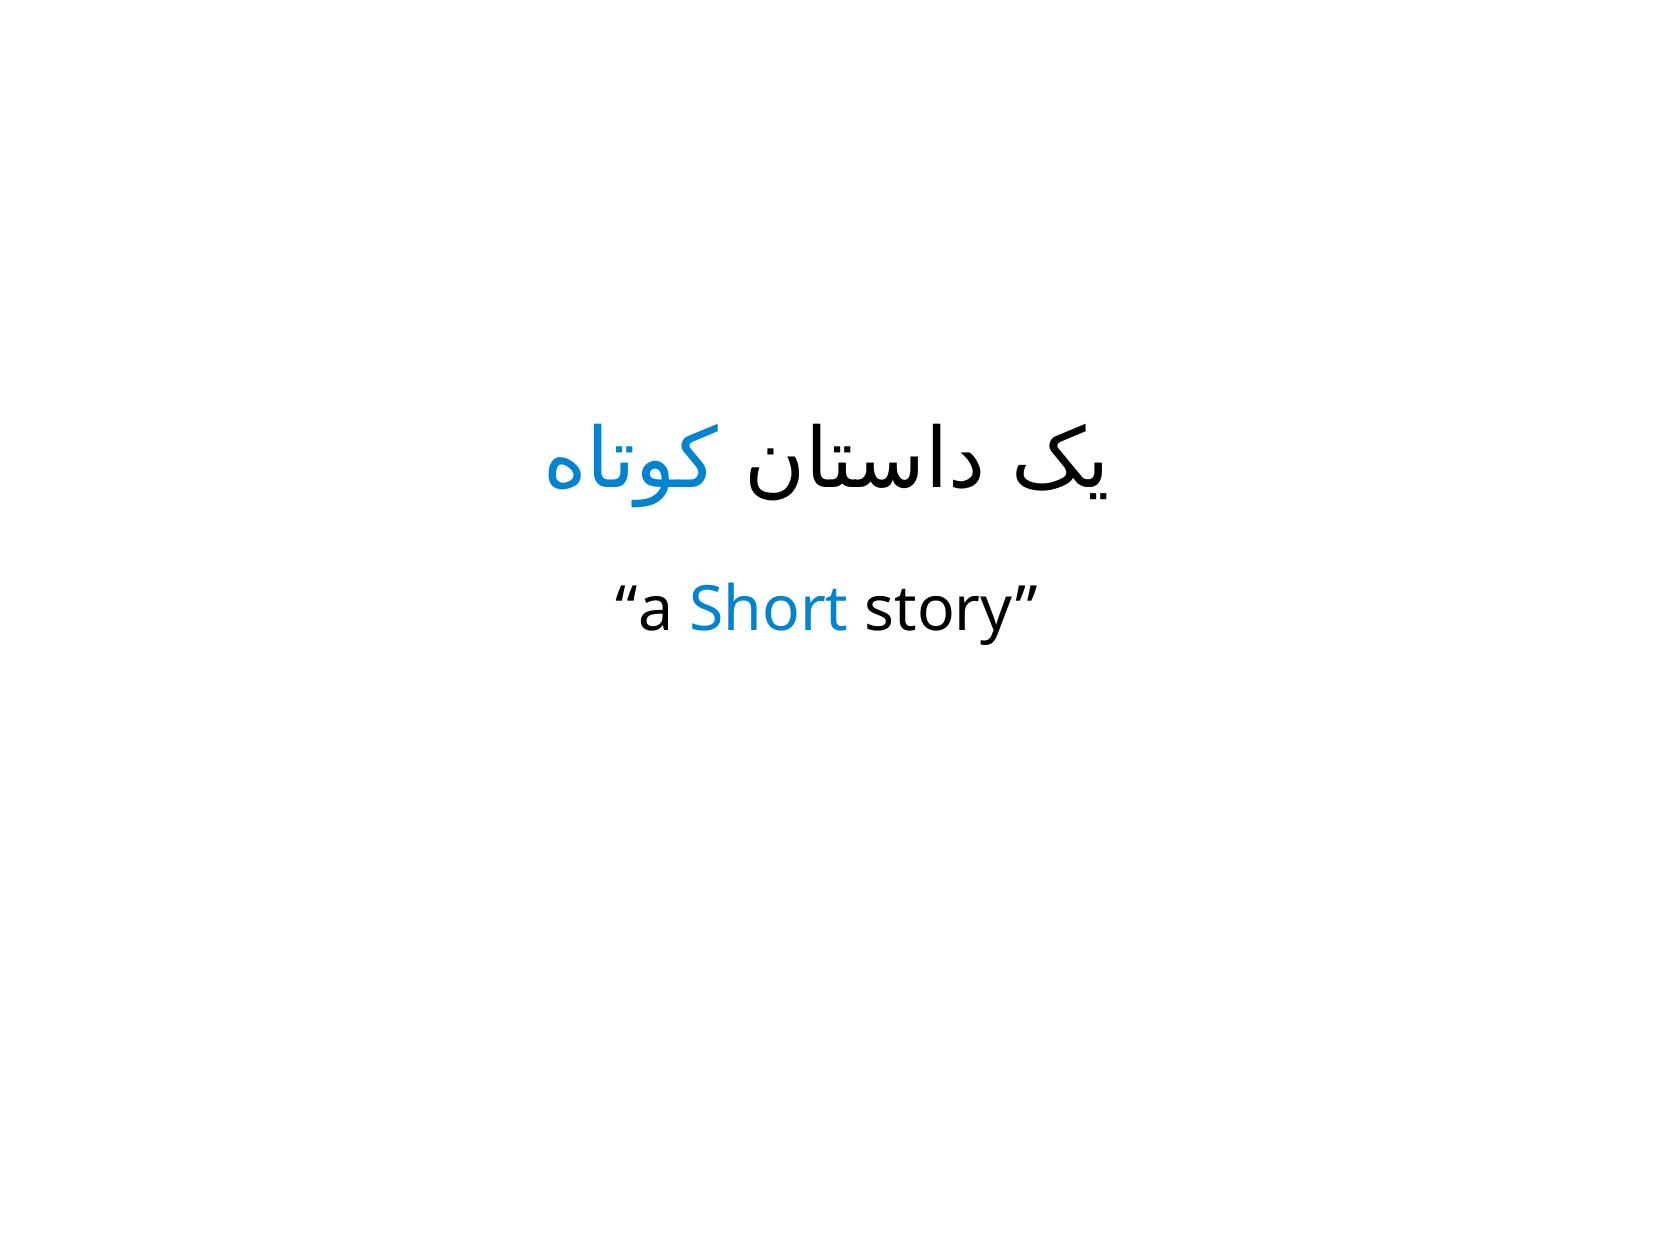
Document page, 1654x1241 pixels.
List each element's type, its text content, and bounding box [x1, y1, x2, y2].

subtitle یک داستان کوتاه “a Short story” [82, 49, 1571, 1010]
